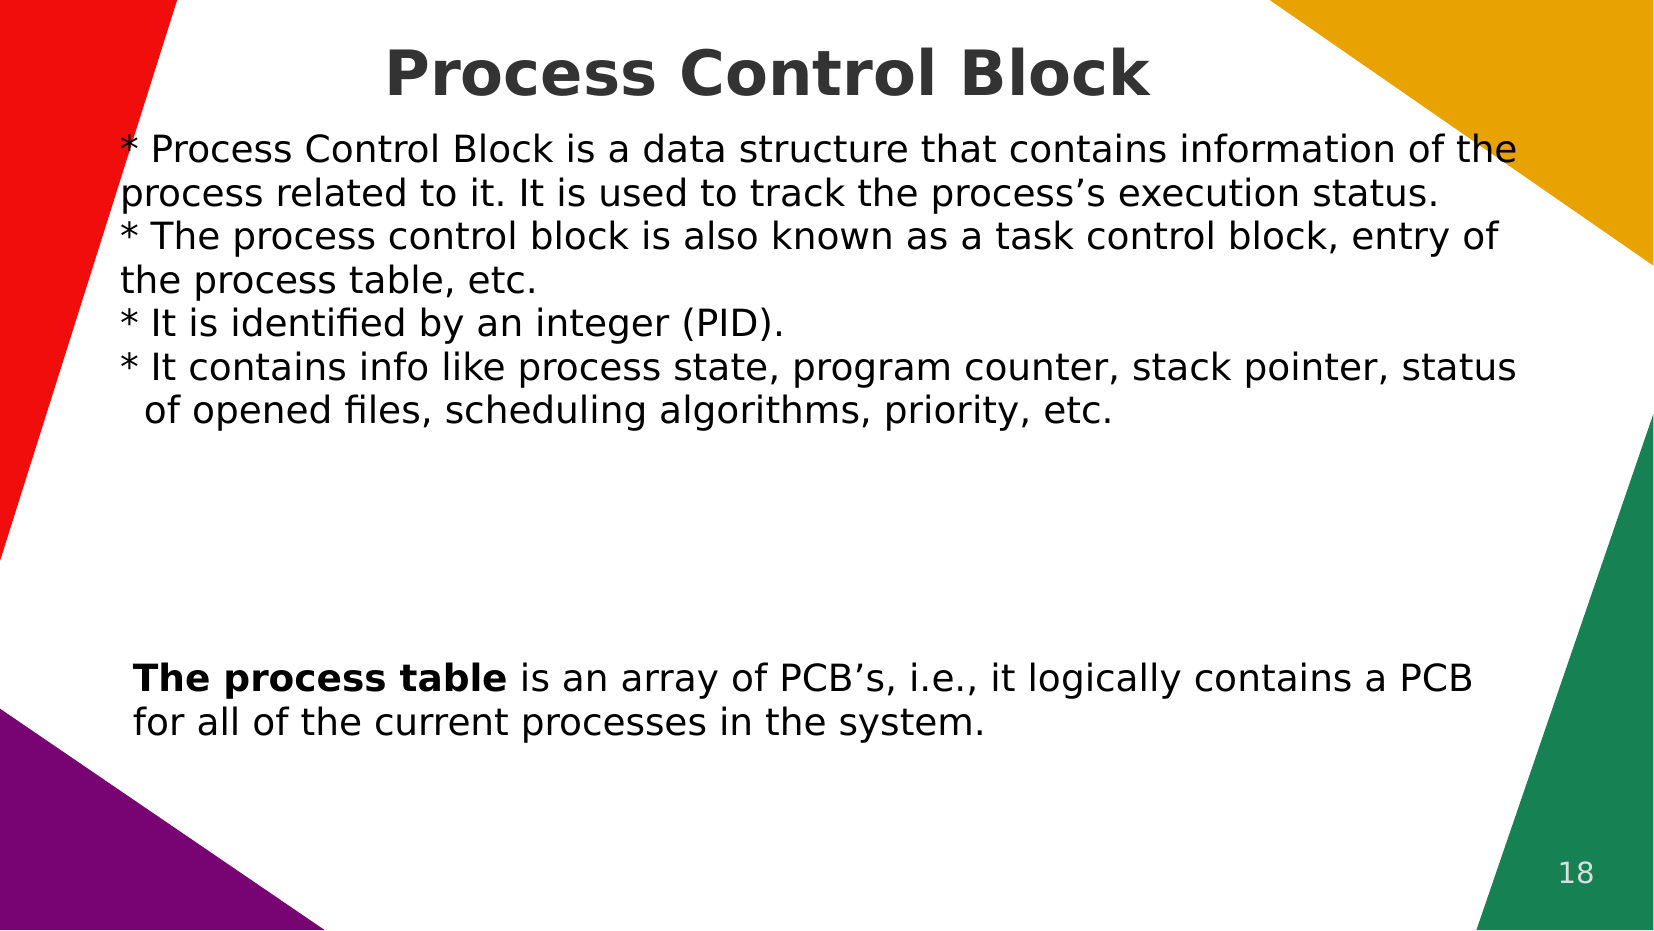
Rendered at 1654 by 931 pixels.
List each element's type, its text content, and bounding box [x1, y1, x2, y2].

text_box The process table is an array of PCB’s, i.e., it logically contains a PCB for all of the current processes in the system. [118, 649, 1536, 752]
title Process Control Block [59, 29, 1477, 119]
text_box * Process Control Block is a data structure that contains information of the process related to it. It is used to track the process’s execution status. * The process control block is also known as a task control block, entry of the process table, etc. * It is identified by an integer (PID). * It contains info like process state, program counter, stack pointer, status of opened files, scheduling algorithms, priority, etc. [105, 120, 1536, 266]
